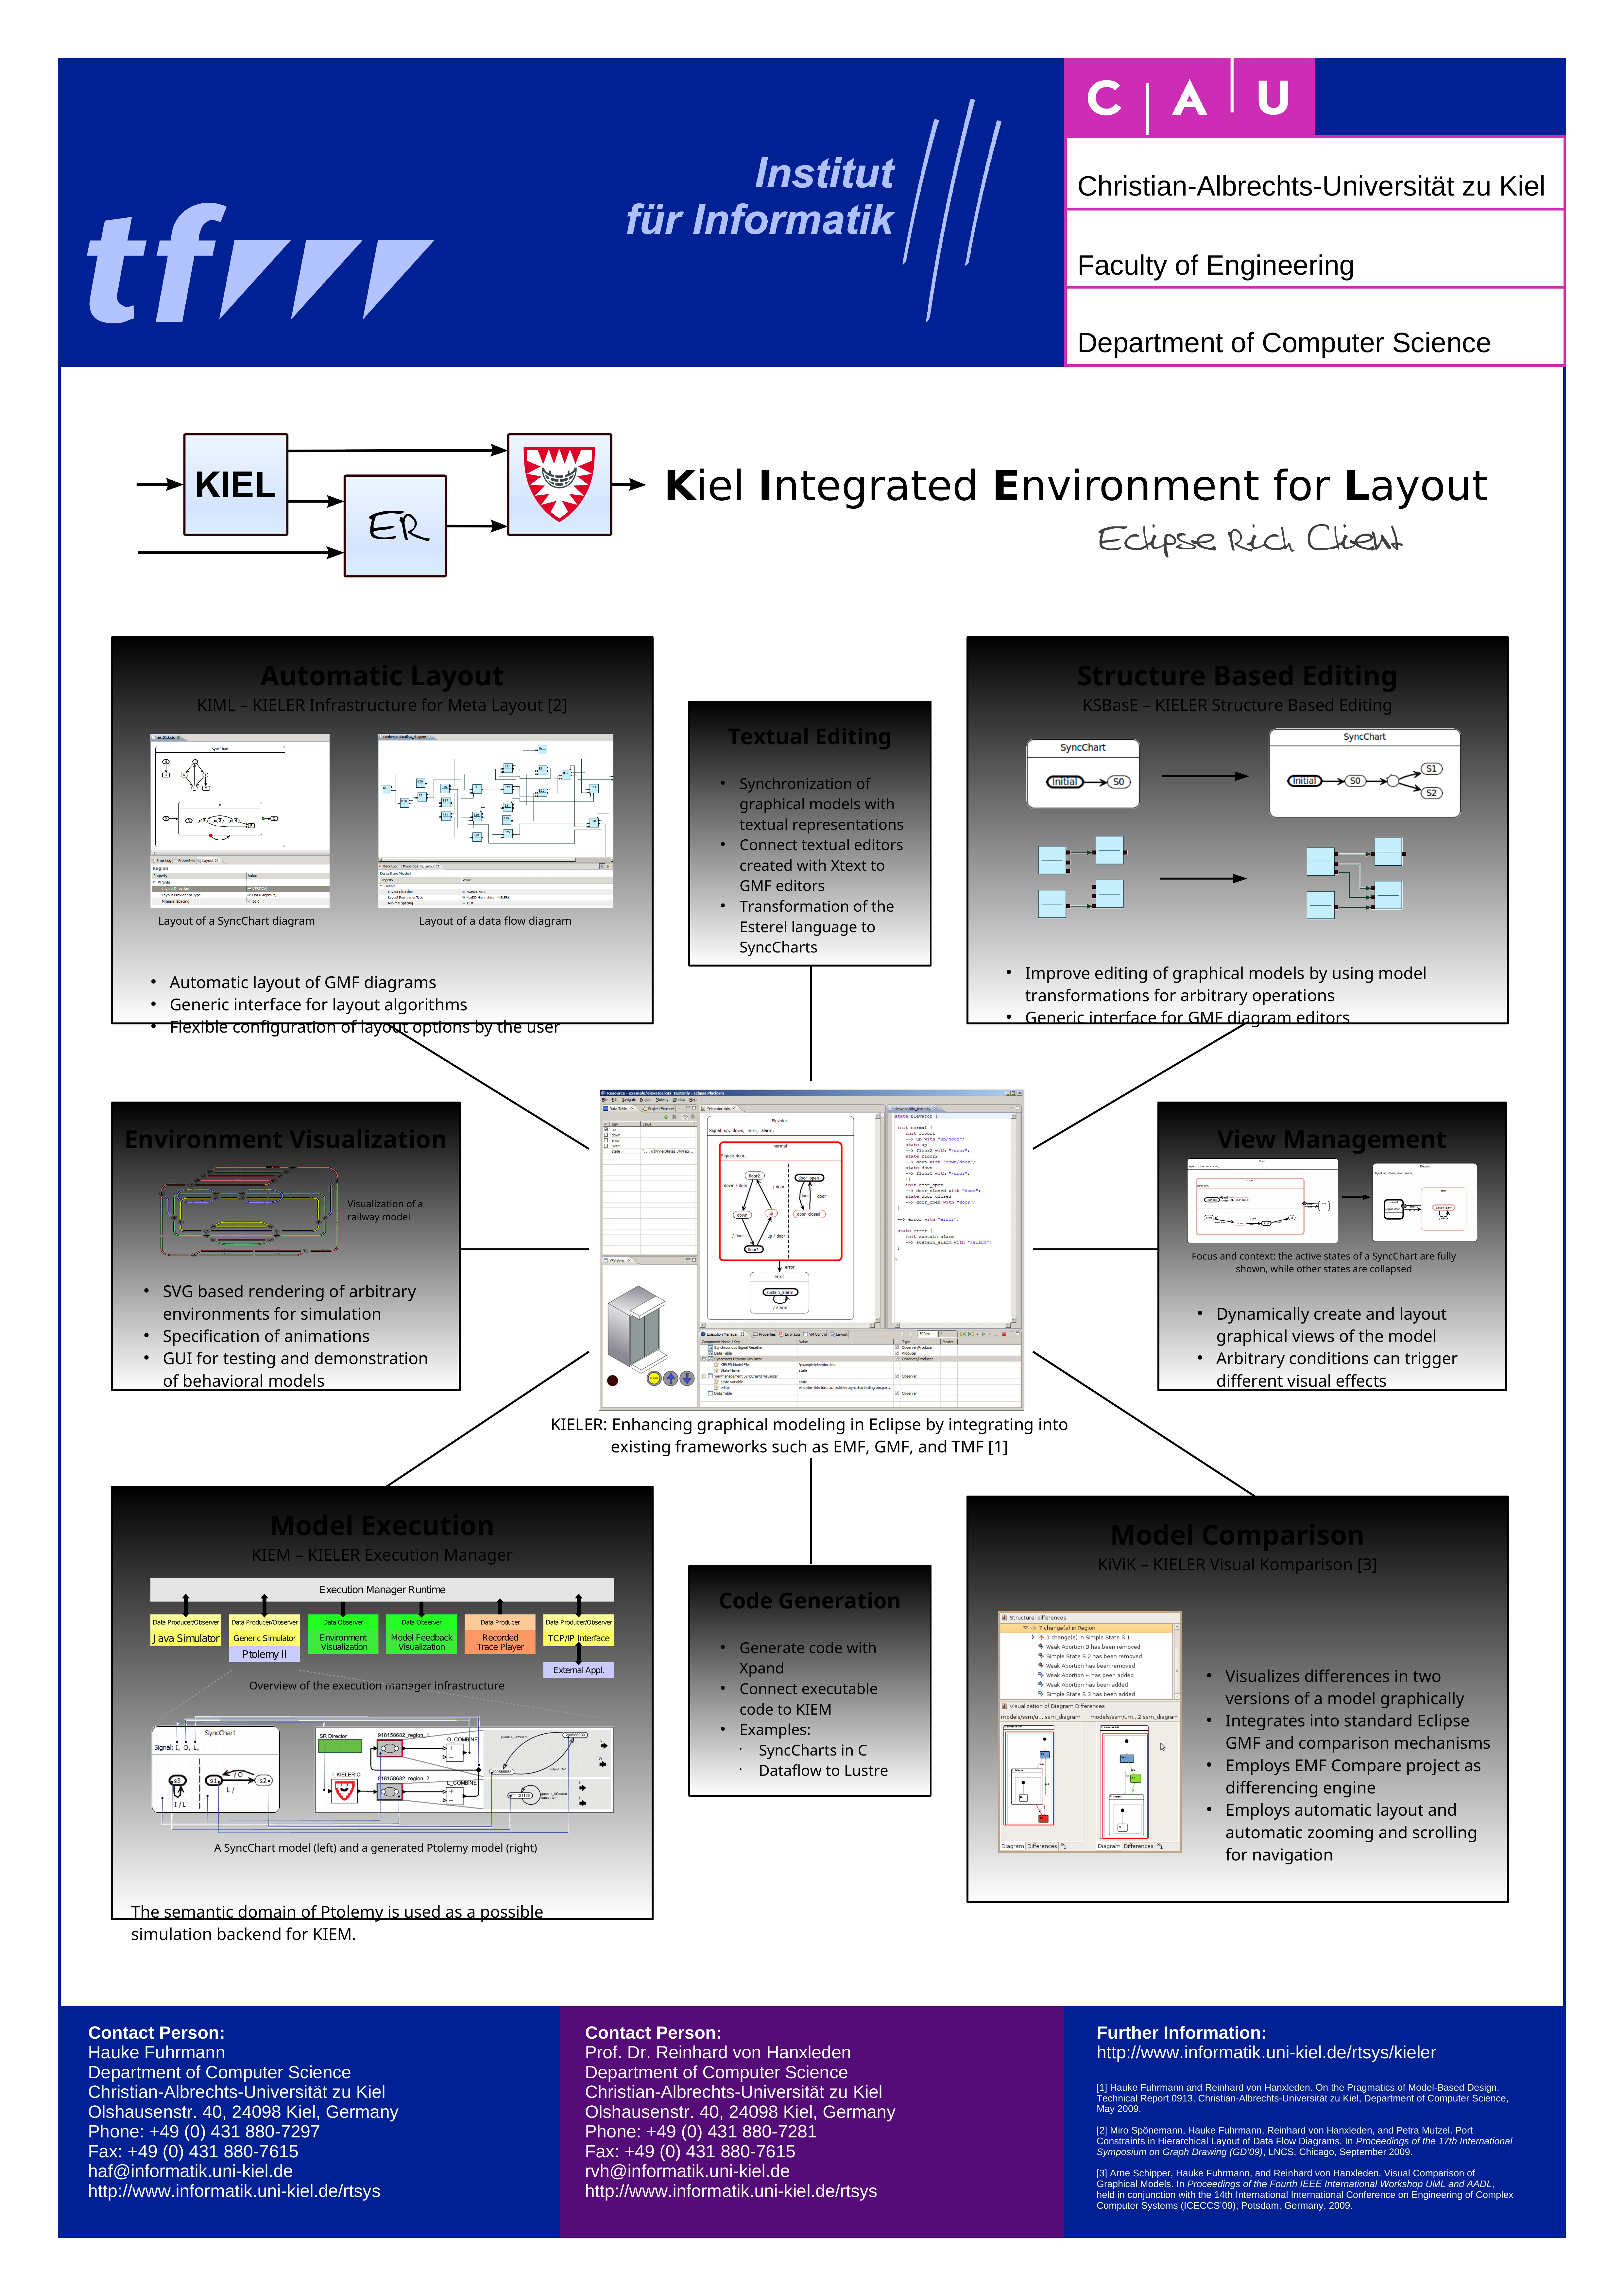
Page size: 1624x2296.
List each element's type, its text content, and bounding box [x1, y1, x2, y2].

picture [1025, 739, 1141, 809]
picture [599, 1089, 1024, 1411]
picture [1301, 830, 1411, 927]
text_box Environment Visualization SVG based rendering of arbitrary environments for simulation Specification of animations GUI for testing and demonstration of behavioral models [112, 1103, 460, 1390]
picture [1187, 1158, 1338, 1243]
picture [1373, 1163, 1477, 1242]
text_box Contact Person: Prof. Dr. Reinhard von Hanxleden Department of Computer Science Christian-Albrechts-Universität zu Kiel Olshausenstr. 40, 24098 Kiel, Germany Phone: +49 (0) 431 880-7281 Fax: +49 (0) 431 880-7615 rvh@informatik.uni-kiel.de http://www.informatik.uni-kiel.de/rtsys [585, 2023, 1030, 2222]
text_box Focus and context: the active states of a SyncChart are fully shown, while other states are collapsed [1191, 1249, 1473, 1273]
text_box Visualization of a railway model [347, 1197, 427, 1221]
picture [378, 734, 613, 908]
text_box KIELER: Enhancing graphical modeling in Eclipse by integrating into existing frameworks such as EMF, GMF, and TMF [1] [551, 1413, 1076, 1454]
text_box Structure Based Editing KSBasE – KIELER Structure Based Editing Improve editing of graphical models by using model transformations for arbitrary operations Generic interface for GMF diagram editors [967, 637, 1508, 1023]
picture [58, 58, 1566, 367]
text_box Code Generation Generate code with Xpand Connect executable code to KIEM Examples: SyncCharts in C Dataflow to Lustre [689, 1566, 931, 1796]
picture [998, 1611, 1182, 1853]
picture [1268, 728, 1462, 820]
picture [150, 734, 330, 908]
text_box Further Information: http://www.informatik.uni-kiel.de/rtsys/kieler [1] Hauke Fuhrmann and Reinhard von Hanxleden. On the Pragmatics of Model-Based Design. Technical Report 0913, Christian-Albrechts-Universität zu Kiel, Department of Computer Science, May 2009. [2] Miro Spönemann, Hauke Fuhrmann, Reinhard von Hanxleden, and Petra Mutzel. Port Constraints in Hierarchical Layout of Data Flow Diagrams. In Proceedings of the 17th International Symposium on Graph Drawing (GD’09), LNCS, Chicago, September 2009. [3] Arne Schipper, Hauke Fuhrmann, and Reinhard von Hanxleden. Visual Comparison of Graphical Models. In Proceedings of the Fourth IEEE International Workshop UML and AADL, held in conjunction with the 14th International International Conference on Engineering of Complex Computer Systems (ICECCS’09), Potsdam, Germany, 2009. [1097, 2023, 1542, 2222]
text_box Model Comparison KiViK – KIELER Visual Komparison [3] Visualizes differences in two versions of a model graphically Integrates into standard Eclipse GMF and comparison mechanisms Employs EMF Compare project as differencing engine Employs automatic layout and automatic zooming and scrolling for navigation [967, 1496, 1508, 1902]
text_box Christian-Albrechts-Universität zu Kiel [1077, 170, 1558, 205]
text_box A SyncChart model (left) and a generated Ptolemy model (right) [214, 1840, 555, 1854]
text_box Layout of a SyncChart diagram [158, 913, 322, 927]
text_box Department of Computer Science [1077, 327, 1492, 362]
text_box Contact Person: Hauke Fuhrmann Department of Computer Science Christian-Albrechts-Universität zu Kiel Olshausenstr. 40, 24098 Kiel, Germany Phone: +49 (0) 431 880-7297 Fax: +49 (0) 431 880-7615 haf@informatik.uni-kiel.de http://www.informatik.uni-kiel.de/rtsys [88, 2023, 533, 2222]
picture [1033, 830, 1141, 927]
text_box Overview of the execution manager infrastructure [249, 1678, 512, 1692]
picture [135, 433, 1487, 577]
text_box Model Execution KIEM – KIELER Execution Manager The semantic domain of Ptolemy is used as a possible simulation backend for KIEM. [112, 1487, 653, 1920]
picture [158, 1166, 338, 1257]
text_box [58, 367, 1566, 2238]
text_box Faculty of Engineering [1077, 249, 1464, 284]
text_box Layout of a data flow diagram [419, 913, 577, 927]
text_box View Management Dynamically create and layout graphical views of the model Arbitrary conditions can trigger different visual effects [1158, 1103, 1506, 1390]
picture [150, 1716, 614, 1833]
text_box Textual Editing Synchronization of graphical models with textual representations Connect textual editors created with Xtext to GMF editors Transformation of the Esterel language to SyncCharts [689, 702, 931, 966]
text_box Automatic Layout KIML – KIELER Infrastructure for Meta Layout [2] Automatic layout of GMF diagrams Generic interface for layout algorithms Flexible configuration of layout options by the user [112, 637, 653, 1023]
picture [150, 1578, 614, 1678]
